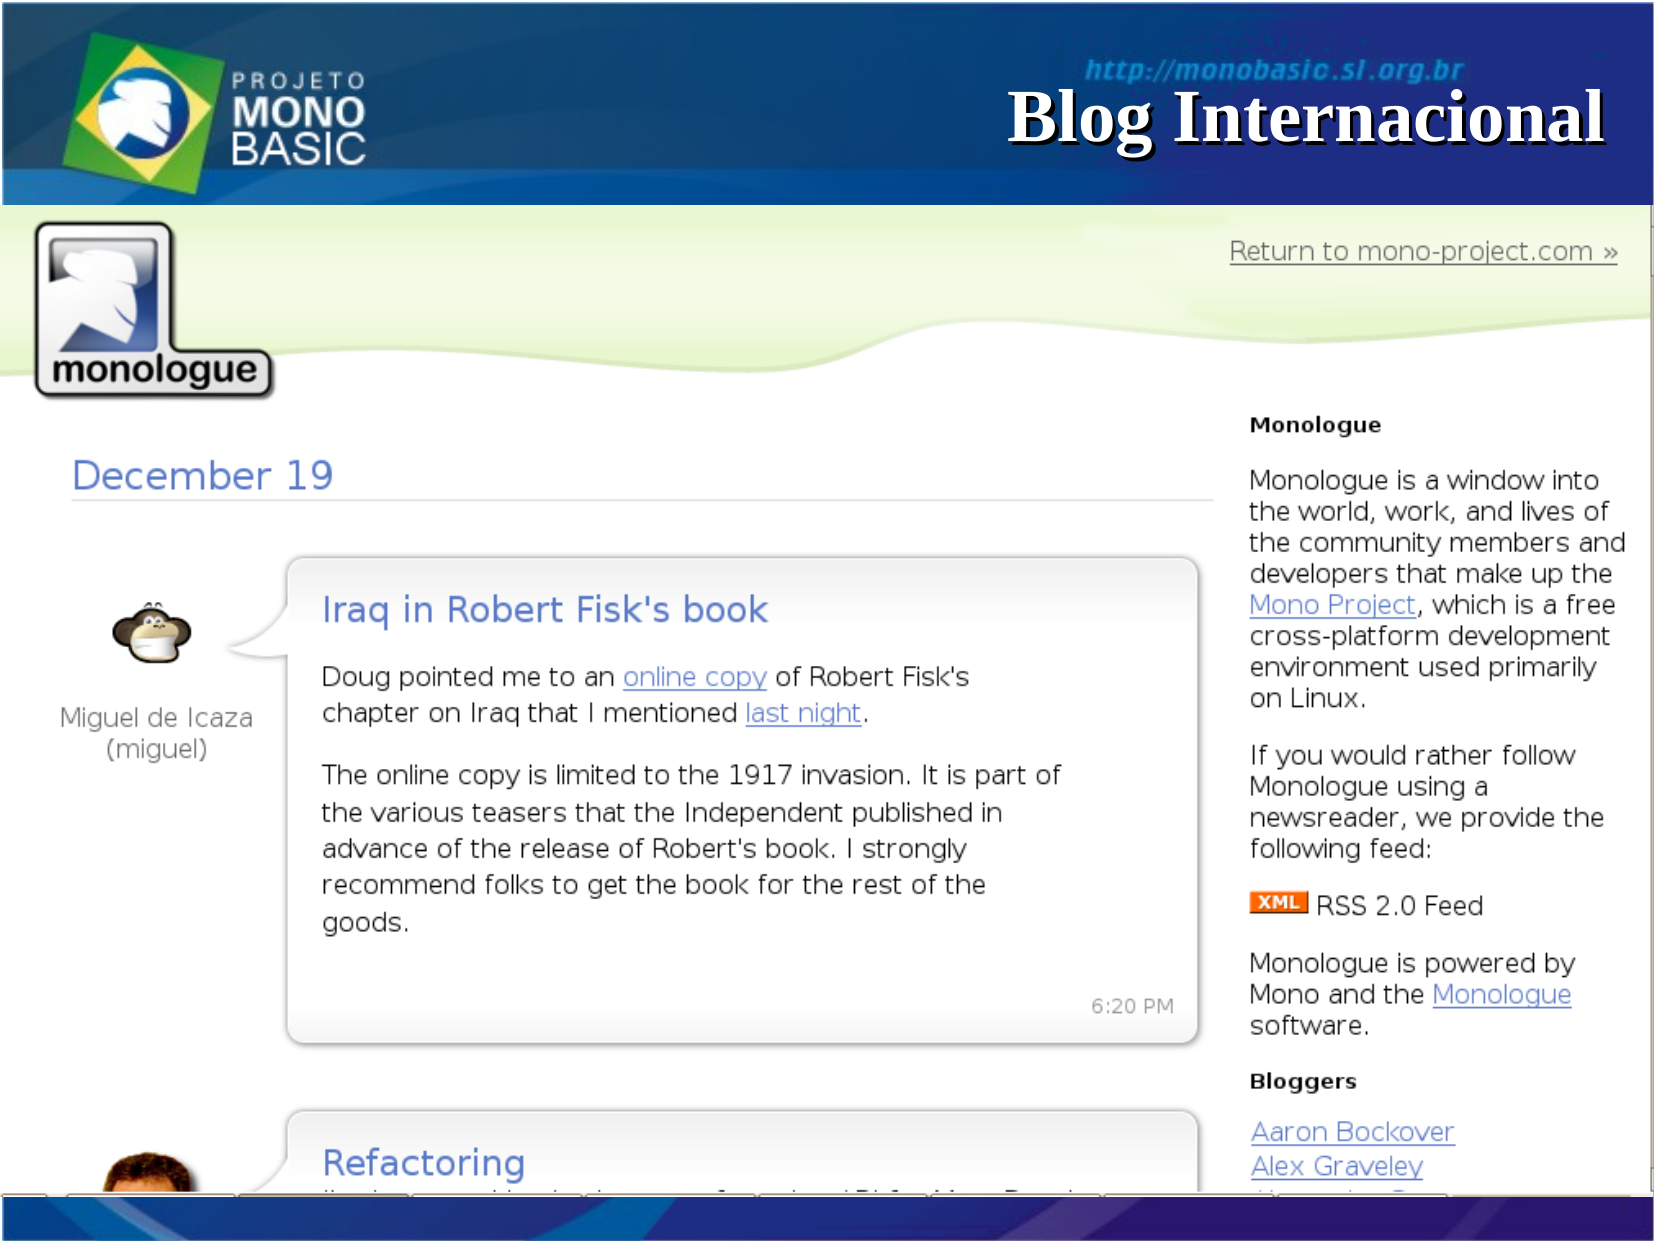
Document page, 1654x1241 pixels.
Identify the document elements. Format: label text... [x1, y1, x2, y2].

picture [0, 2, 1654, 1241]
title Blog Internacional [222, 43, 1606, 191]
